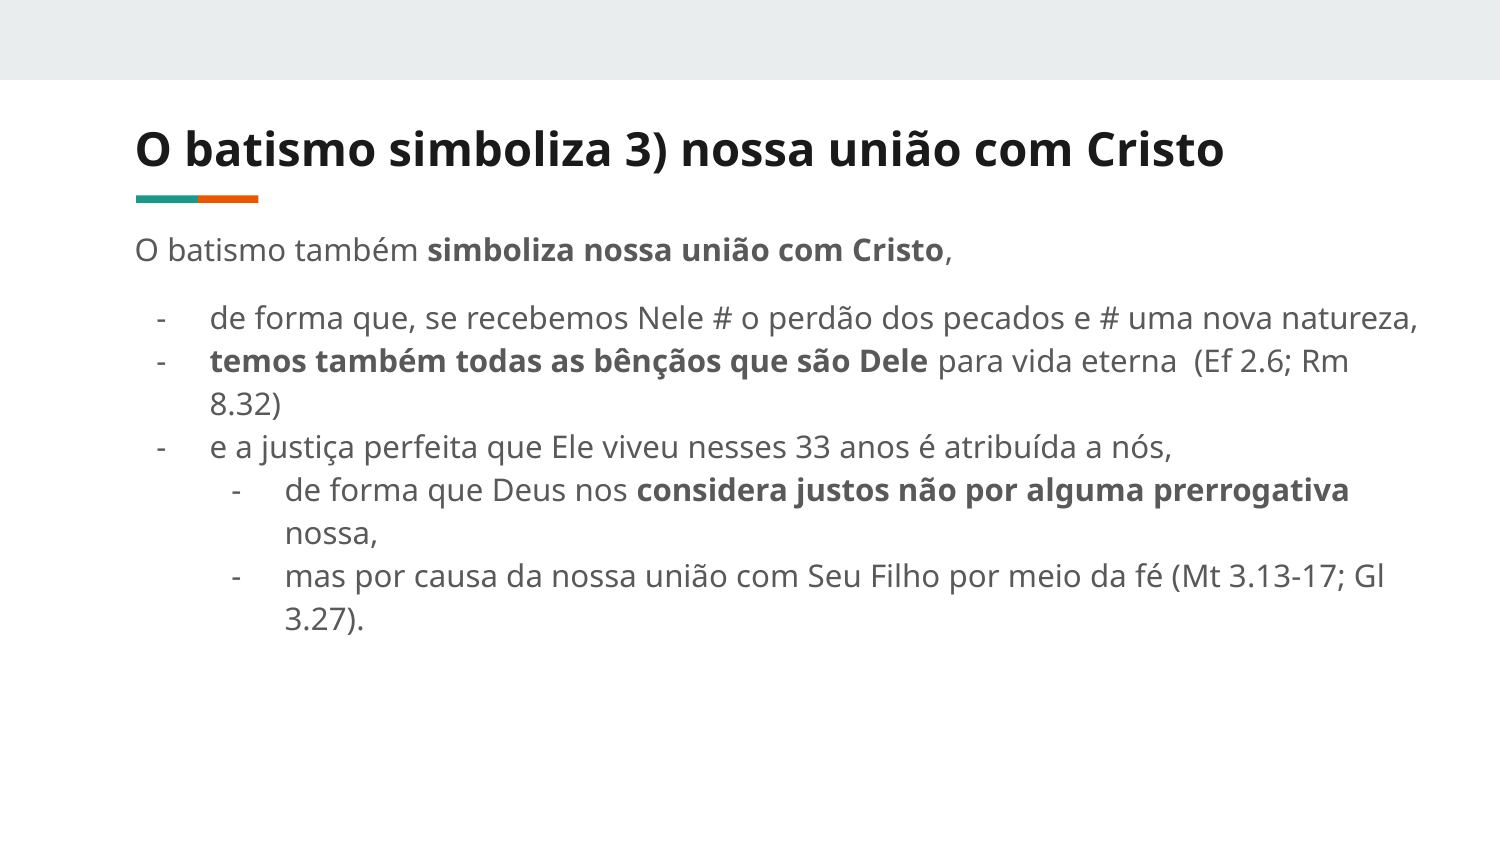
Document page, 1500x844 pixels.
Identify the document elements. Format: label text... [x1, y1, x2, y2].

list O batismo também simboliza nossa união com Cristo, de forma que, se recebemos Nele # o perdão dos pecados e # uma nova natureza, temos também todas as bênçãos que são Dele para vida eterna (Ef 2.6; Rm 8.32) e a justiça perfeita que Ele viveu nesses 33 anos é atribuída a nós, de forma que Deus nos considera justos não por alguma prerrogativa nossa, mas por causa da nossa união com Seu Filho por meio da fé (Mt 3.13-17; Gl 3.27). [119, 209, 1446, 797]
title O batismo simboliza 3) nossa união com Cristo [119, 103, 1381, 192]
